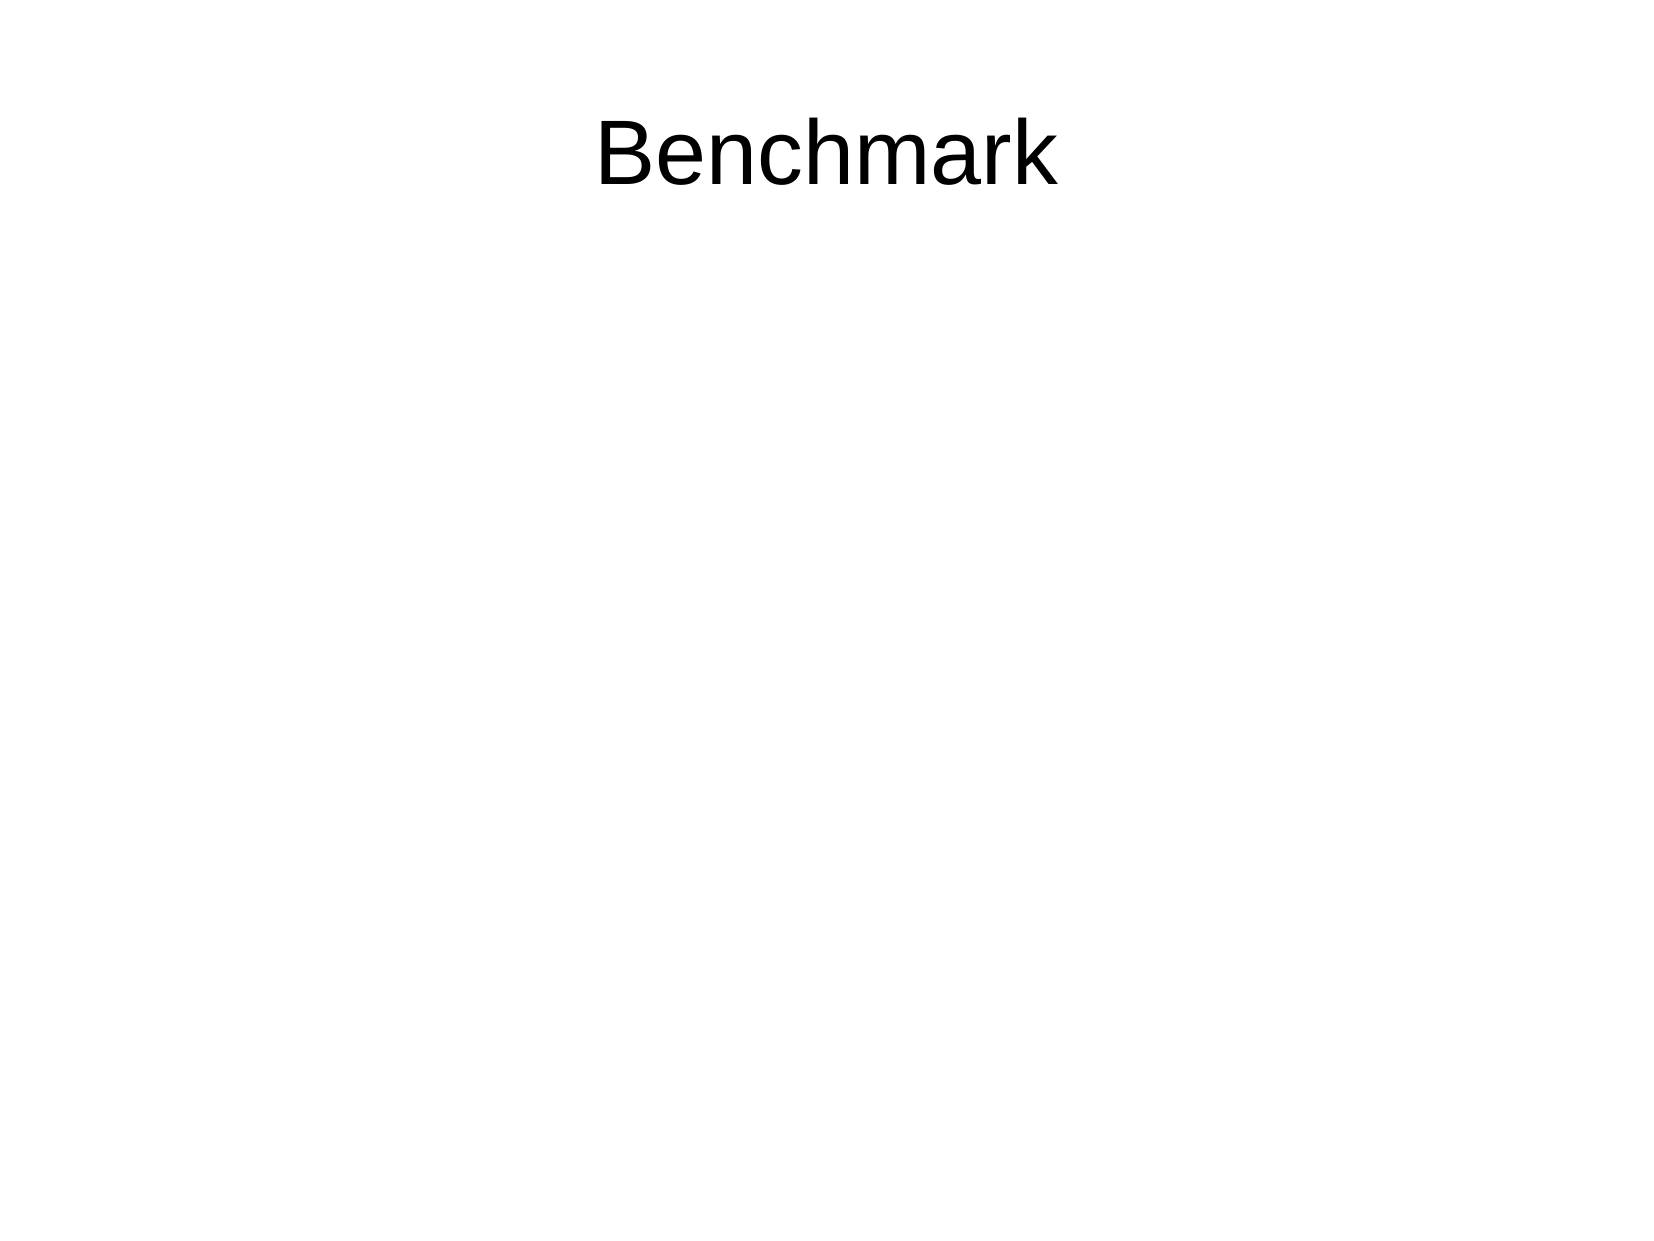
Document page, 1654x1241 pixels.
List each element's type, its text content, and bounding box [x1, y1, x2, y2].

title Benchmark [82, 49, 1571, 257]
